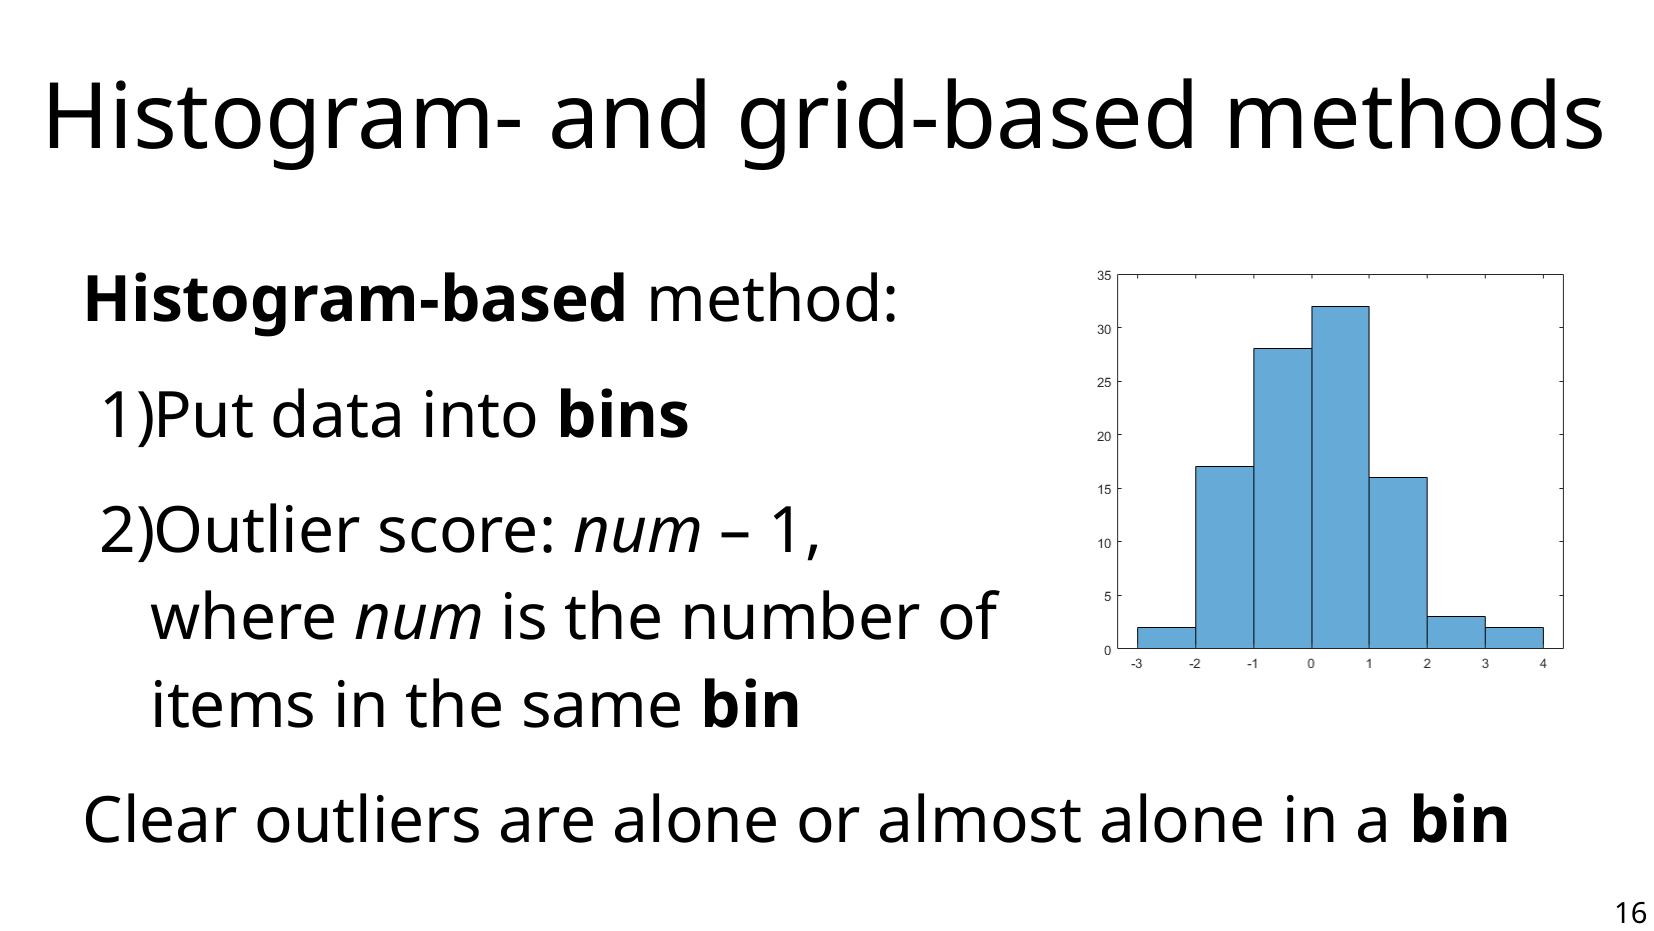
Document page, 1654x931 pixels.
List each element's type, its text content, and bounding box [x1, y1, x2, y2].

picture [1042, 240, 1619, 699]
title Histogram- and grid-based methods [4, 1, 1646, 226]
list Histogram-based method: Put data into bins Outlier score: num – 1, where num is the number of items in the same bin Clear outliers are alone or almost alone in a bin [82, 253, 1560, 868]
